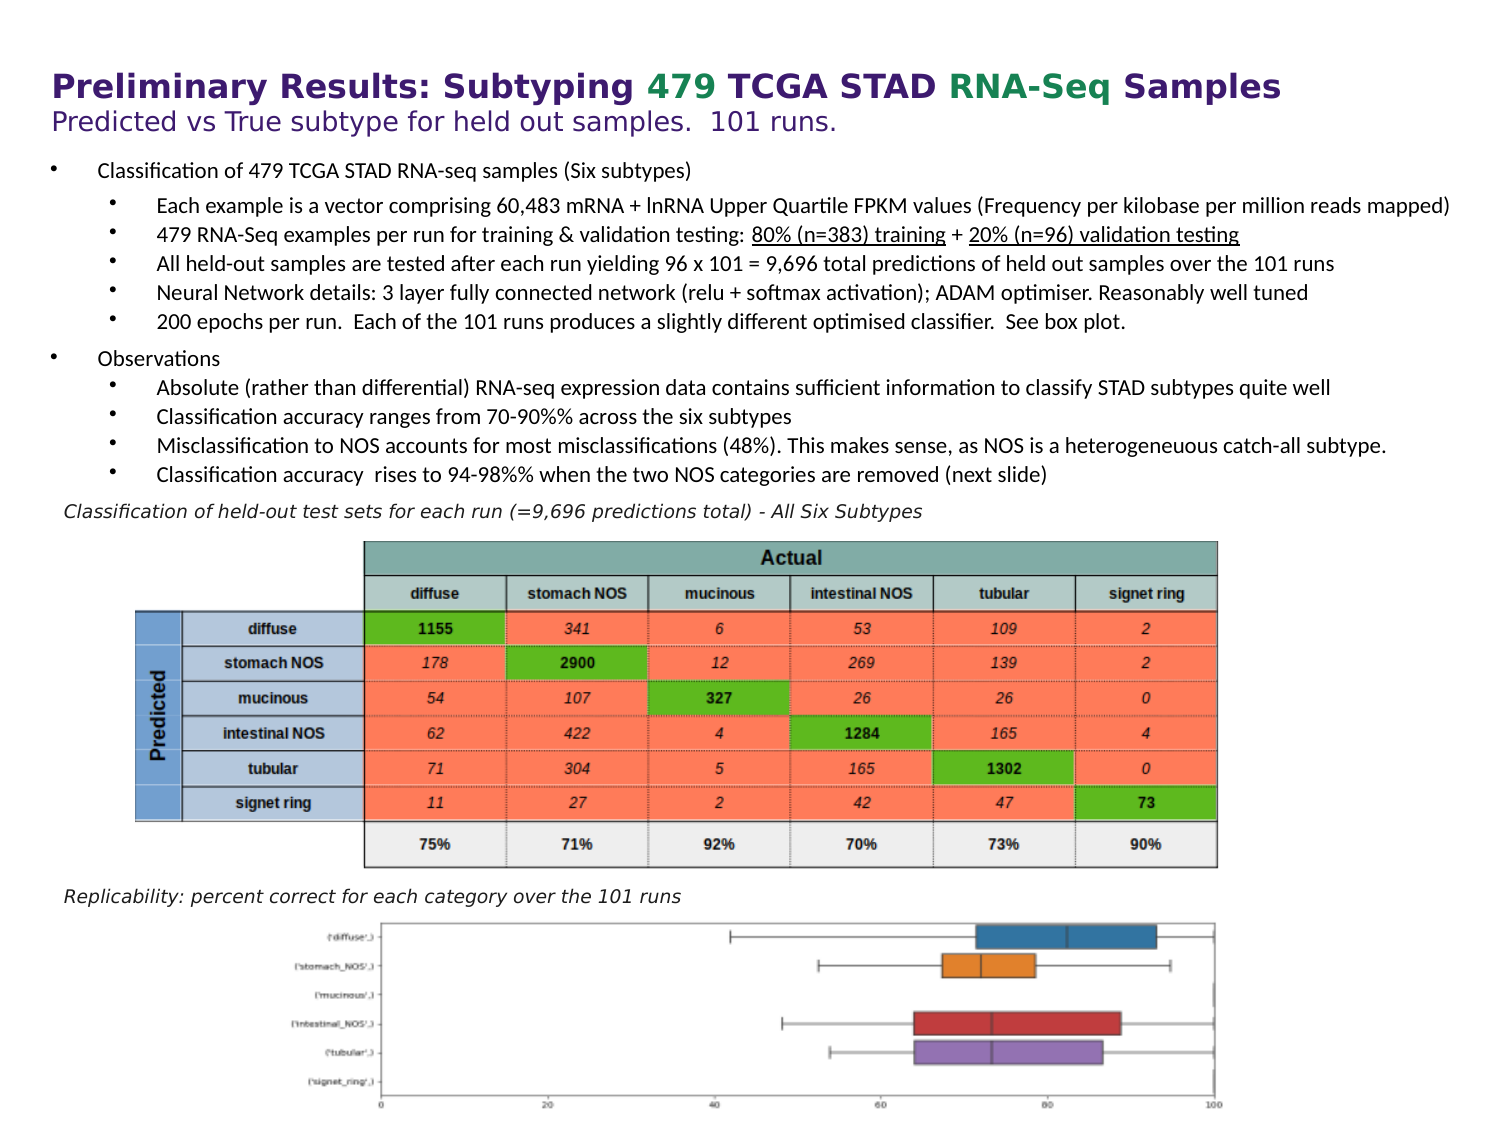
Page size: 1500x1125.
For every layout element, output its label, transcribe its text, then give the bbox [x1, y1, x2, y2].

text_box Classification of held-out test sets for each run (=9,696 predictions total) - All Six Subtypes [36, 494, 1488, 537]
text_box Replicability: percent correct for each category over the 101 runs [48, 879, 1500, 922]
list Classification of 479 TCGA STAD RNA-seq samples (Six subtypes) Each example is a vector comprising 60,483 mRNA + lnRNA Upper Quartile FPKM values (Frequency per kilobase per million reads mapped) 479 RNA-Seq examples per run for training & validation testing: 80% (n=383) training + 20% (n=96) validation testing All held-out samples are tested after each run yielding 96 x 101 = 9,696 total predictions of held out samples over the 101 runs Neural Network details: 3 layer fully connected network (relu + softmax activation); ADAM optimiser. Reasonably well tuned 200 epochs per run. Each of the 101 runs produces a slightly different optimised classifier. See box plot. Observations Absolute (rather than differential) RNA-seq expression data contains sufficient information to classify STAD subtypes quite well Classification accuracy ranges from 70-90%% across the six subtypes Misclassification to NOS accounts for most misclassifications (48%). This makes sense, as NOS is a heterogeneuous catch-all subtype. Classification accuracy rises to 94-98%% when the two NOS categories are removed (next slide) [33, 153, 1490, 532]
title Preliminary Results: Subtyping 479 TCGA STAD RNA-Seq Samples Predicted vs True subtype for held out samples. 101 runs. [51, 70, 1465, 166]
picture [247, 922, 1323, 1122]
picture [135, 541, 1221, 875]
